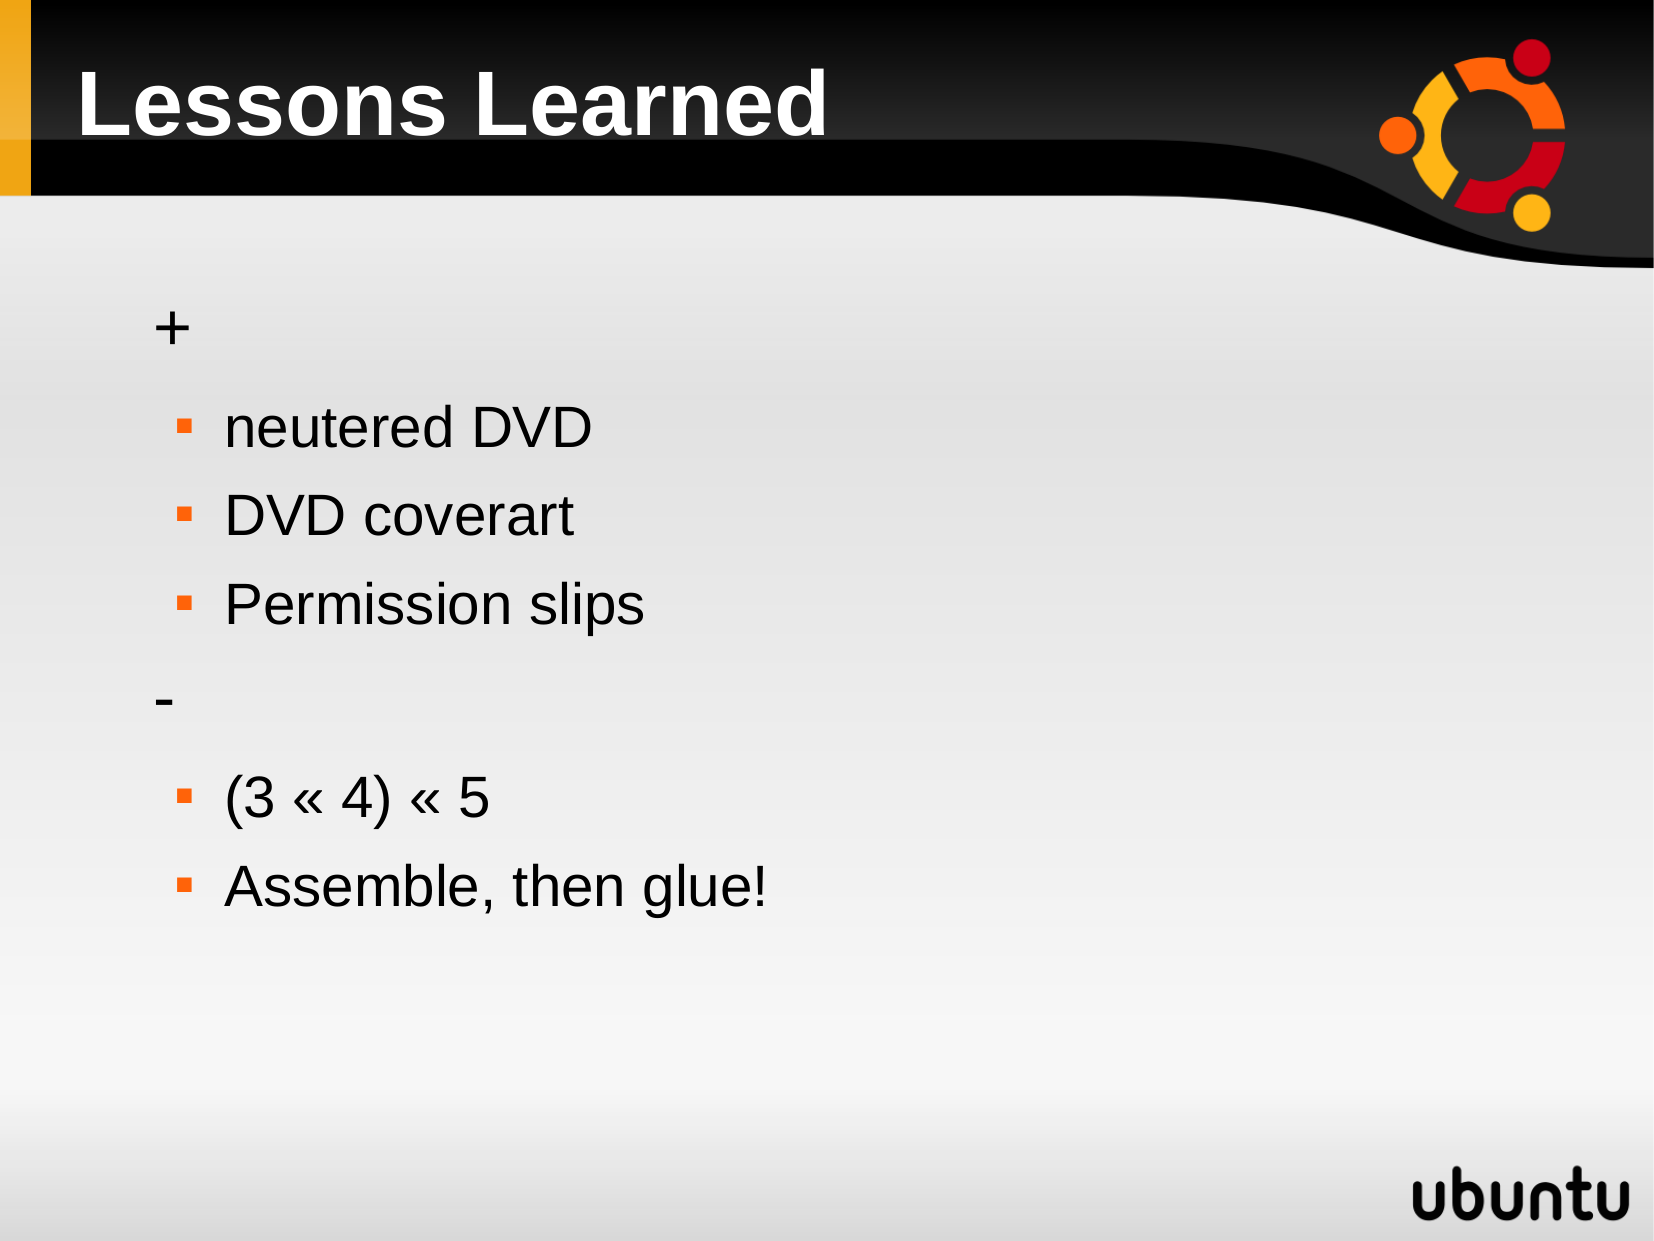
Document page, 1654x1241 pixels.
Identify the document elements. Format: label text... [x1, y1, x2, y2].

picture [0, 0, 1654, 1241]
list + neutered DVD DVD coverart Permission slips - (3 « 4) « 5 Assemble, then glue! [82, 290, 1571, 1094]
title Lessons Learned [76, 7, 1565, 200]
